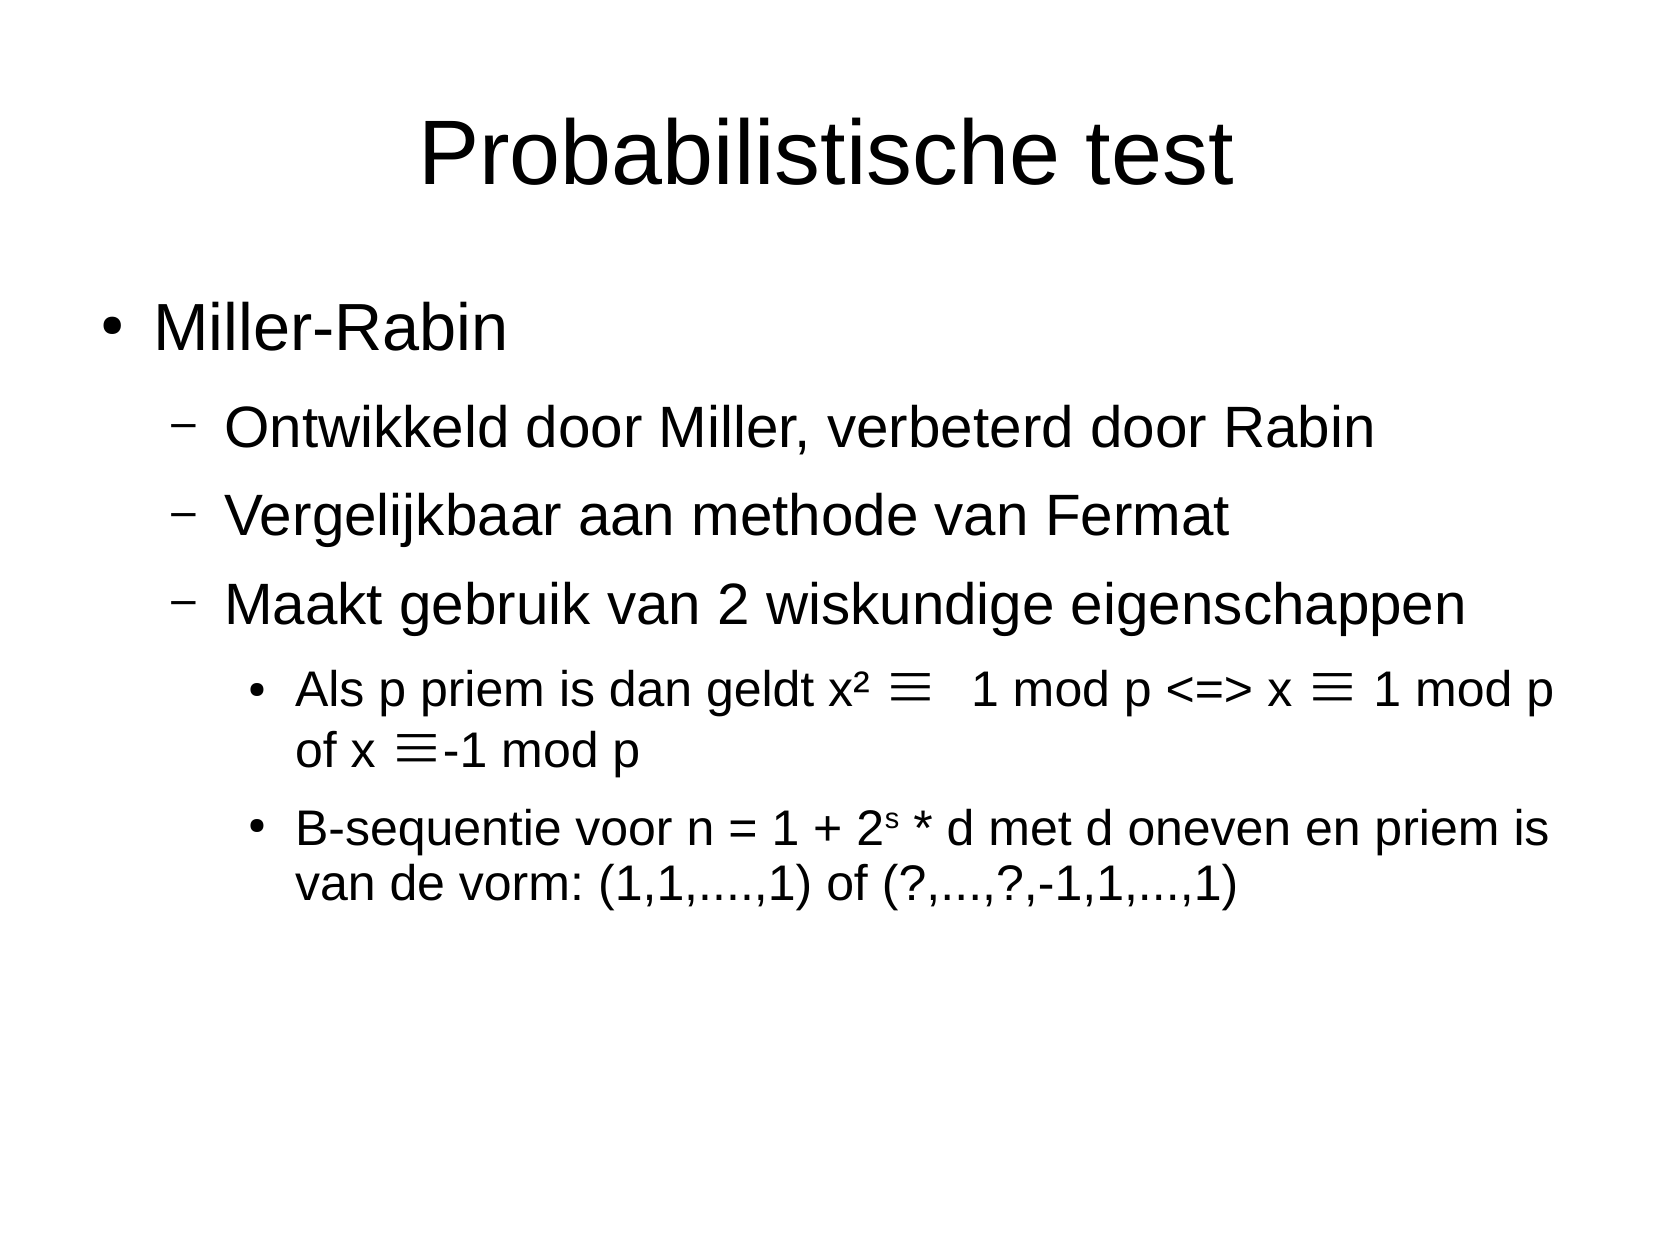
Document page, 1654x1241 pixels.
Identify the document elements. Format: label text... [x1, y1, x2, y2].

list Miller-Rabin Ontwikkeld door Miller, verbeterd door Rabin Vergelijkbaar aan methode van Fermat Maakt gebruik van 2 wiskundige eigenschappen Als p priem is dan geldt x² ≡ 1 mod p <=> x ≡ 1 mod p of x ≡-1 mod p B-sequentie voor n = 1 + 2s * d met d oneven en priem is van de vorm: (1,1,....,1) of (?,...,?,-1,1,...,1) [82, 290, 1571, 1010]
title Probabilistische test [82, 49, 1571, 257]
